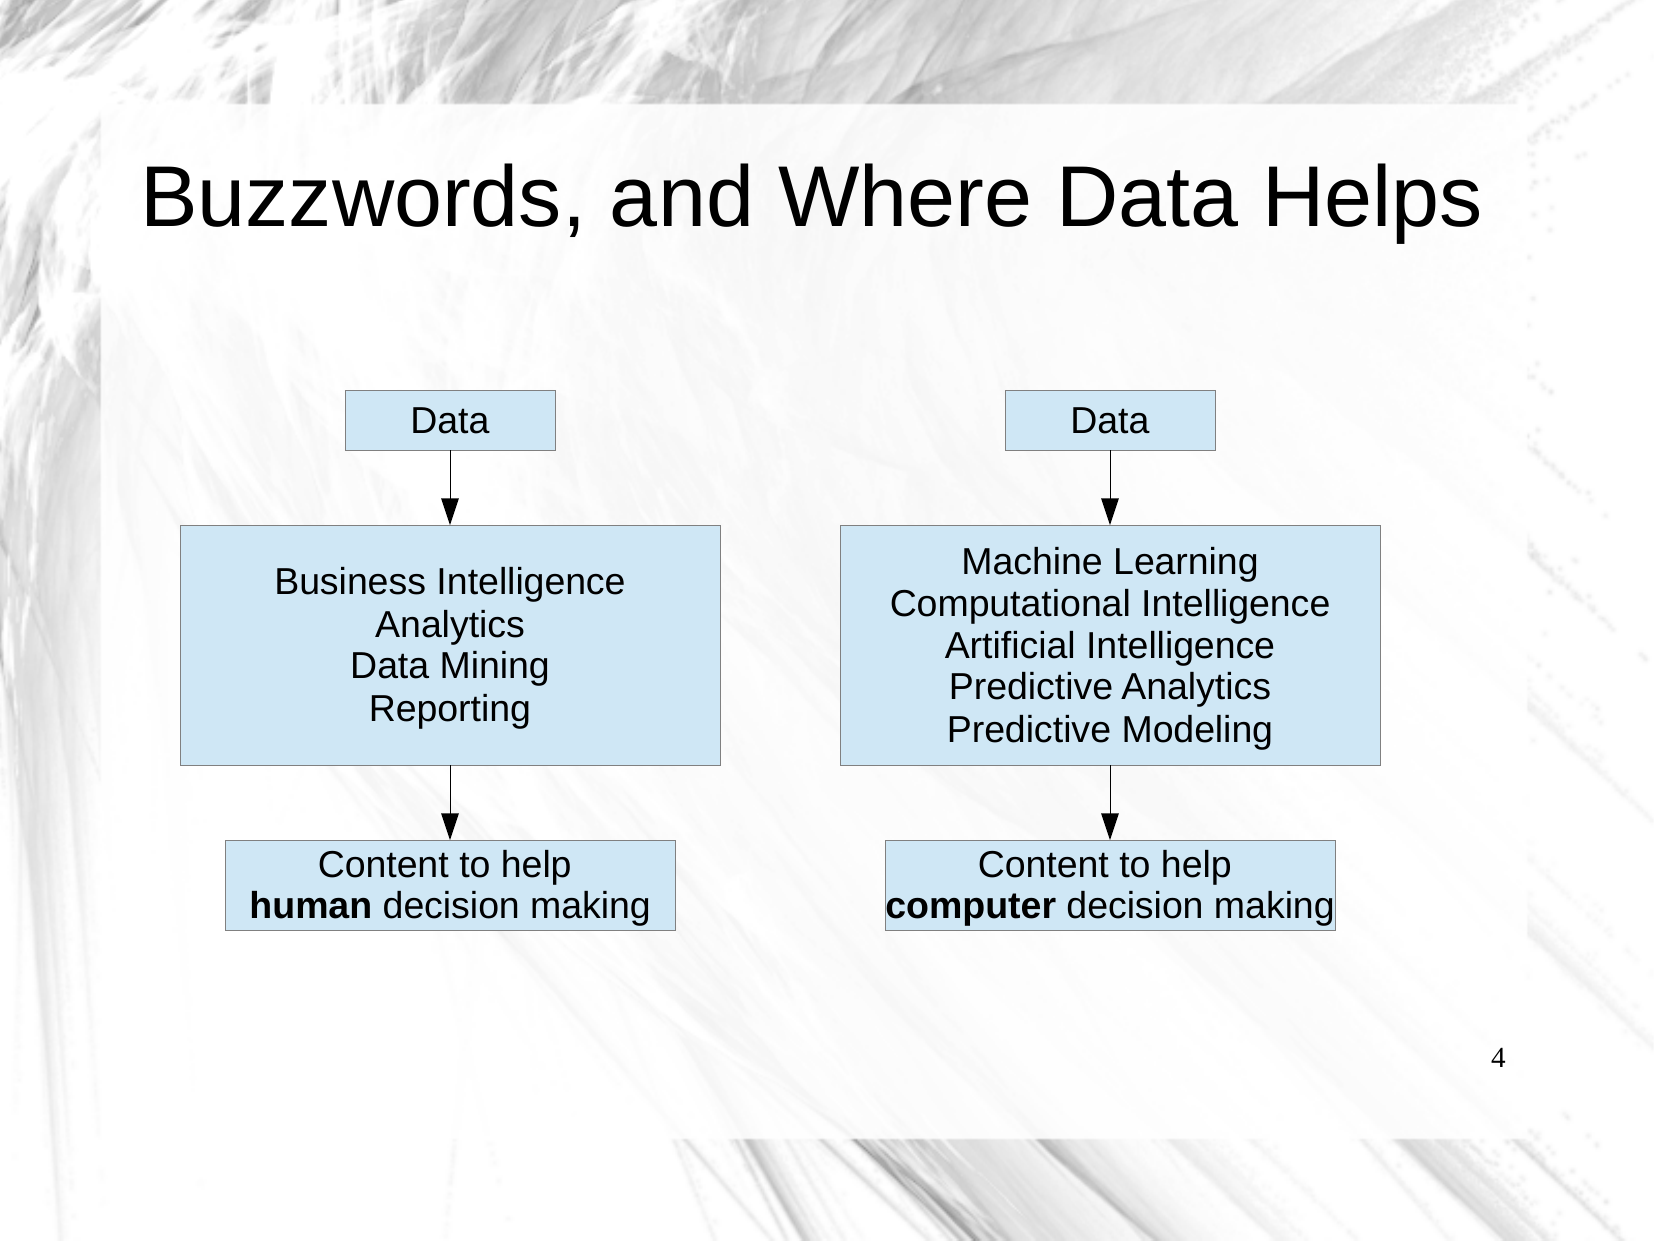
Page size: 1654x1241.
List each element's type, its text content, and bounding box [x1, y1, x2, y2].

title Buzzwords, and Where Data Helps [118, 112, 1506, 281]
picture [0, 0, 1654, 1241]
text_box Data [1005, 390, 1216, 451]
text_box Data [345, 390, 556, 451]
text_box Machine Learning Computational Intelligence Artificial Intelligence Predictive Analytics Predictive Modeling [840, 525, 1381, 766]
text_box Content to help human decision making [225, 840, 676, 931]
text_box Content to help computer decision making [885, 840, 1336, 931]
text_box Business Intelligence Analytics Data Mining Reporting [180, 525, 721, 766]
